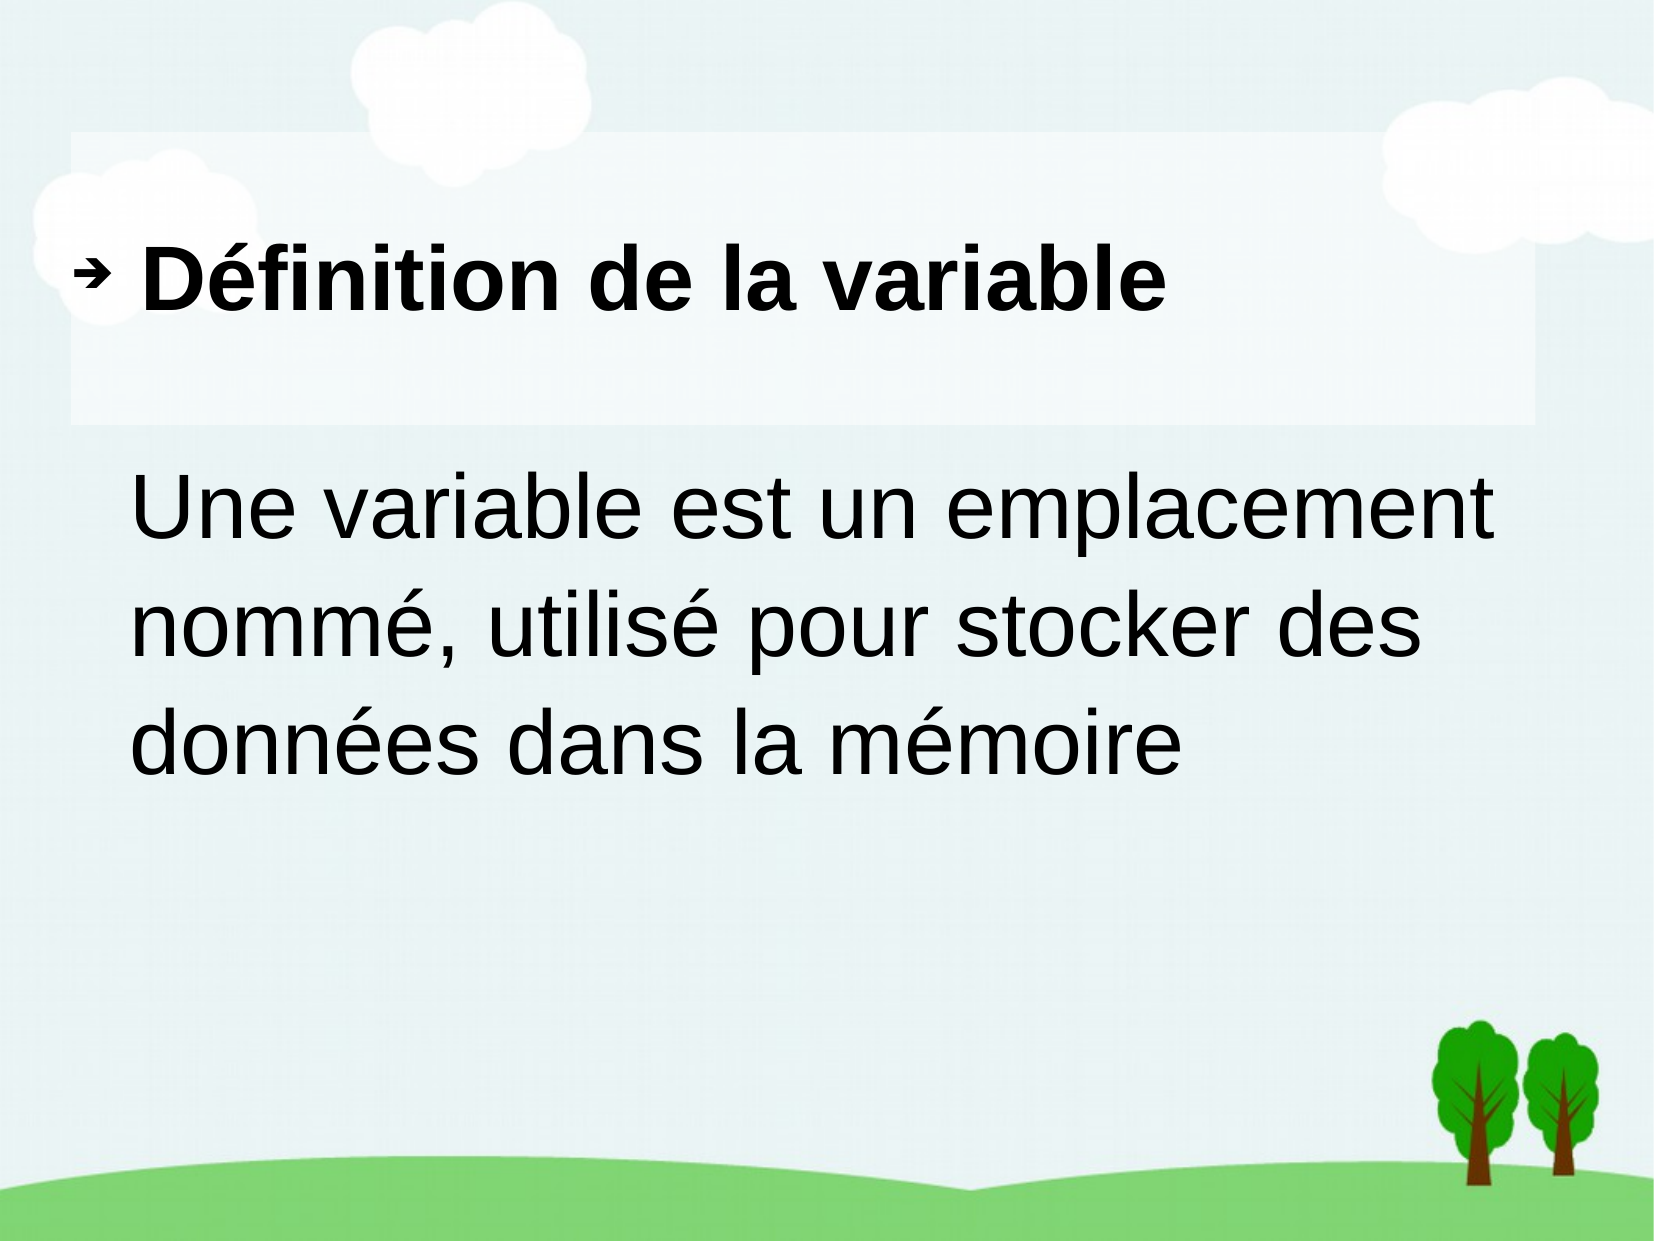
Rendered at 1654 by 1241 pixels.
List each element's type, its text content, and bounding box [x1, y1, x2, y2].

picture [0, 0, 1654, 1241]
title Définition de la variable [70, 132, 1536, 426]
subtitle Une variable est un emplacement nommé, utilisé pour stocker des données dans la mémoire [70, 440, 1583, 795]
